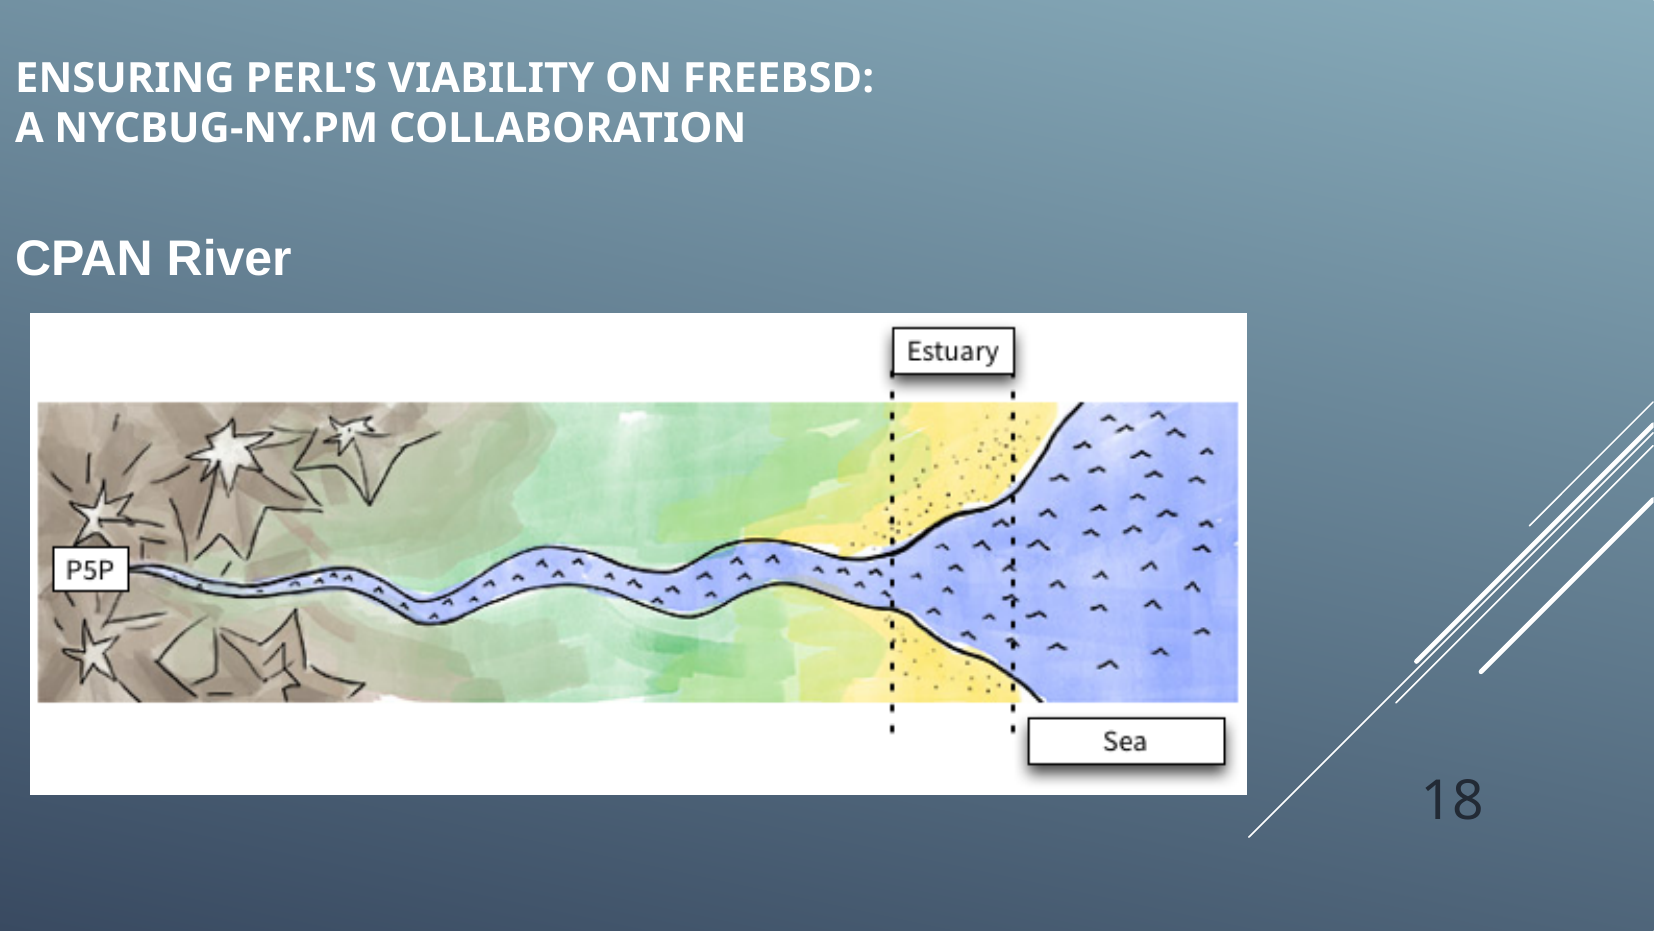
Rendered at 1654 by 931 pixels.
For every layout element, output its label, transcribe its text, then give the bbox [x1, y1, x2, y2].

picture [30, 313, 1247, 796]
title Ensuring Perl's Viability on FreeBSD: A NYCBUG-NY.PM Collaboration [0, 36, 1148, 166]
subtitle CPAN River [0, 217, 1489, 871]
